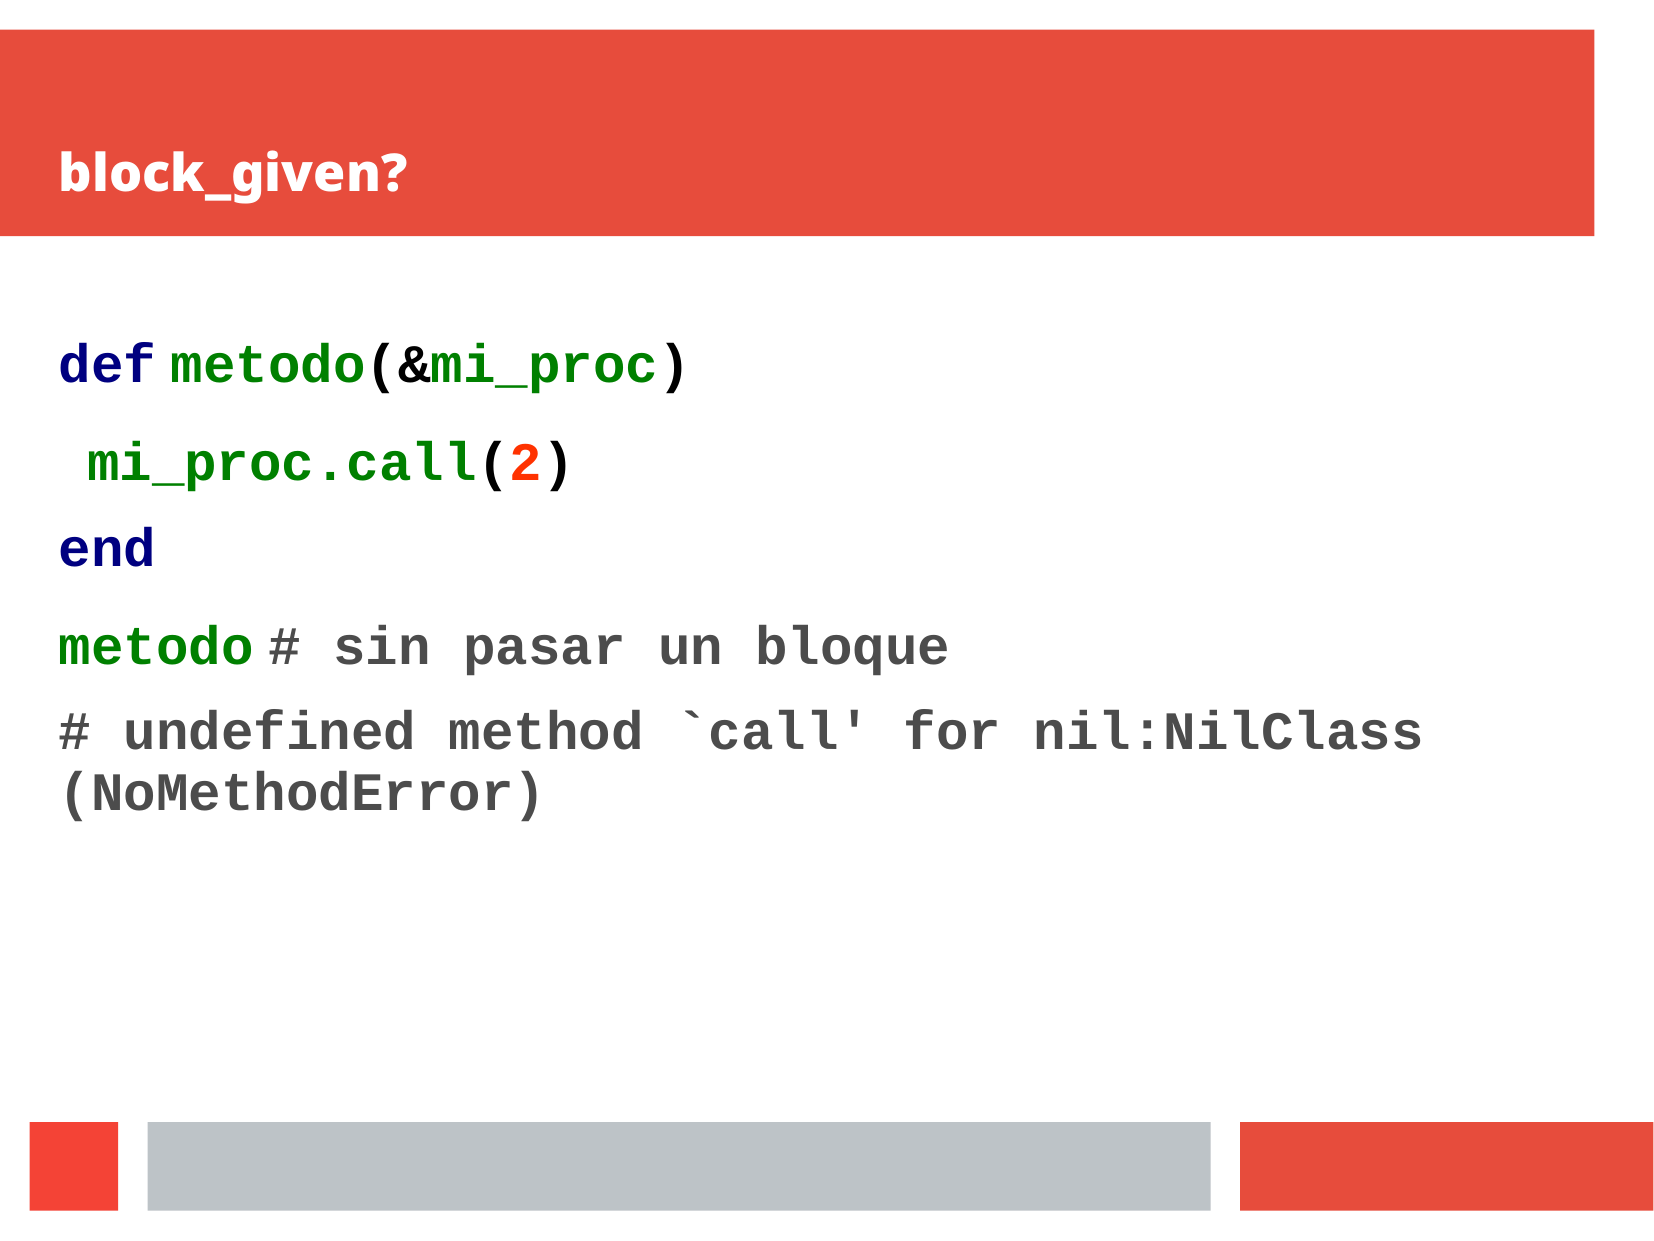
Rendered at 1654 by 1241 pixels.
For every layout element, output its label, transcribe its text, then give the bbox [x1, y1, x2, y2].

list def metodo(&mi_proc) mi_proc.call(2) end metodo # sin pasar un bloque # undefined method `call' for nil:NilClass (NoMethodError) [59, 324, 1565, 1093]
title block_given? [59, 59, 1595, 207]
